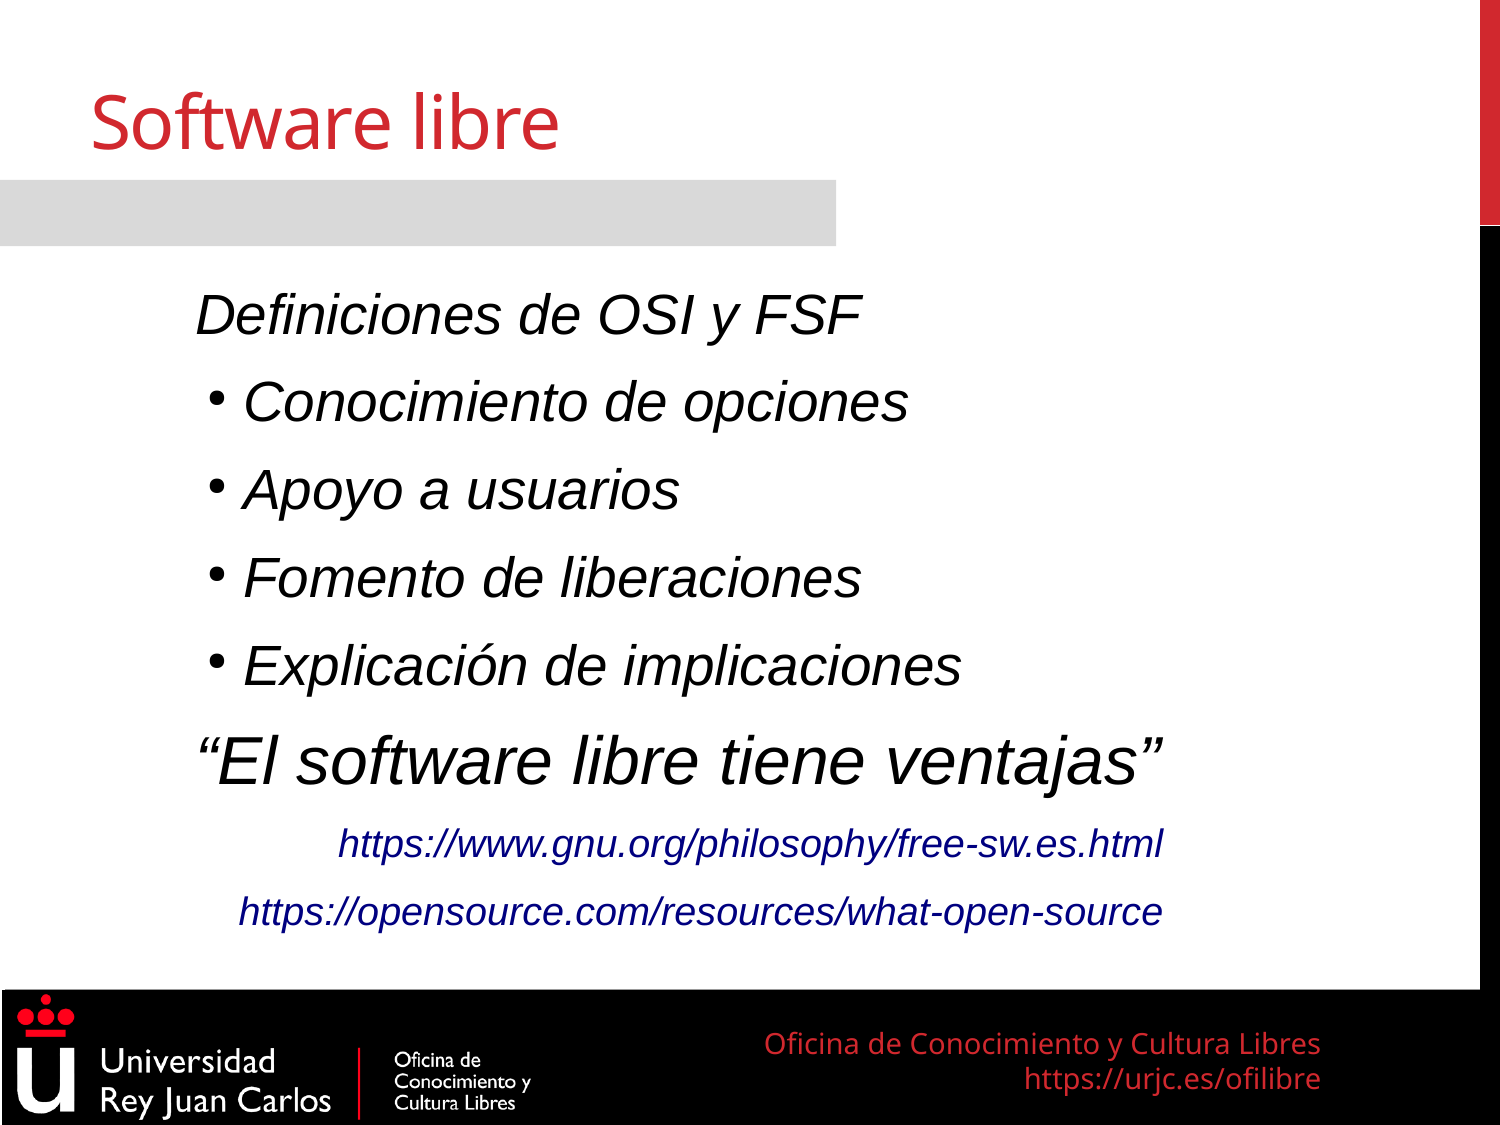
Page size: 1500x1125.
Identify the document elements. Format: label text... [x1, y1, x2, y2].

picture [17, 994, 531, 1120]
text_box Software libre [0, 24, 1326, 172]
title [75, 15, 1425, 172]
list Definiciones de OSI y FSF Conocimiento de opciones Apoyo a usuarios Fomento de liberaciones Explicación de implicaciones “El software libre tiene ventajas” https://www.gnu.org/philosophy/free-sw.es.html https://opensource.com/resources/what-open-source [180, 270, 1276, 961]
